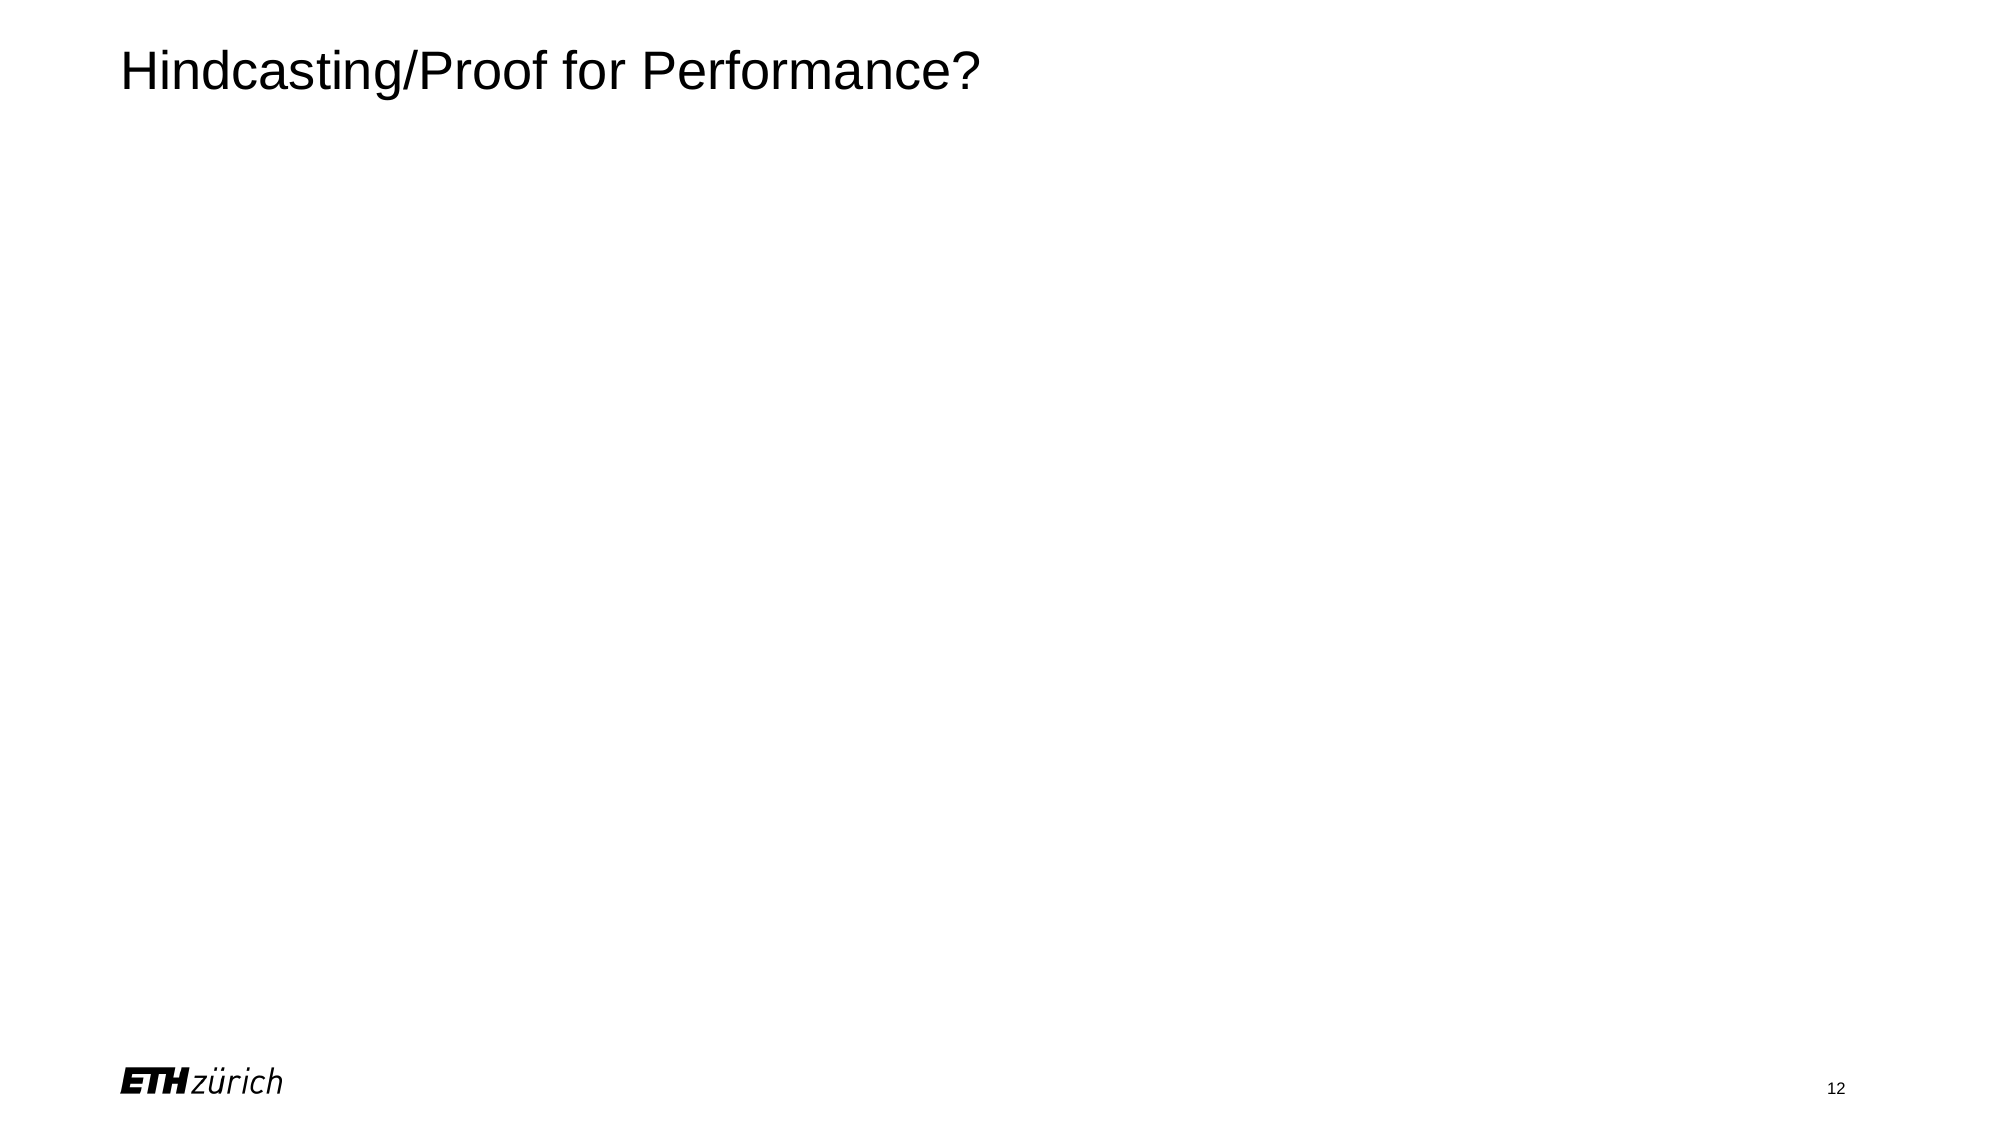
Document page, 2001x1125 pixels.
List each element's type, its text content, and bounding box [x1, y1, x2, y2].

slide_number 12 [1827, 1069, 1880, 1106]
title Hindcasting/Proof for Performance? [120, 42, 1880, 191]
